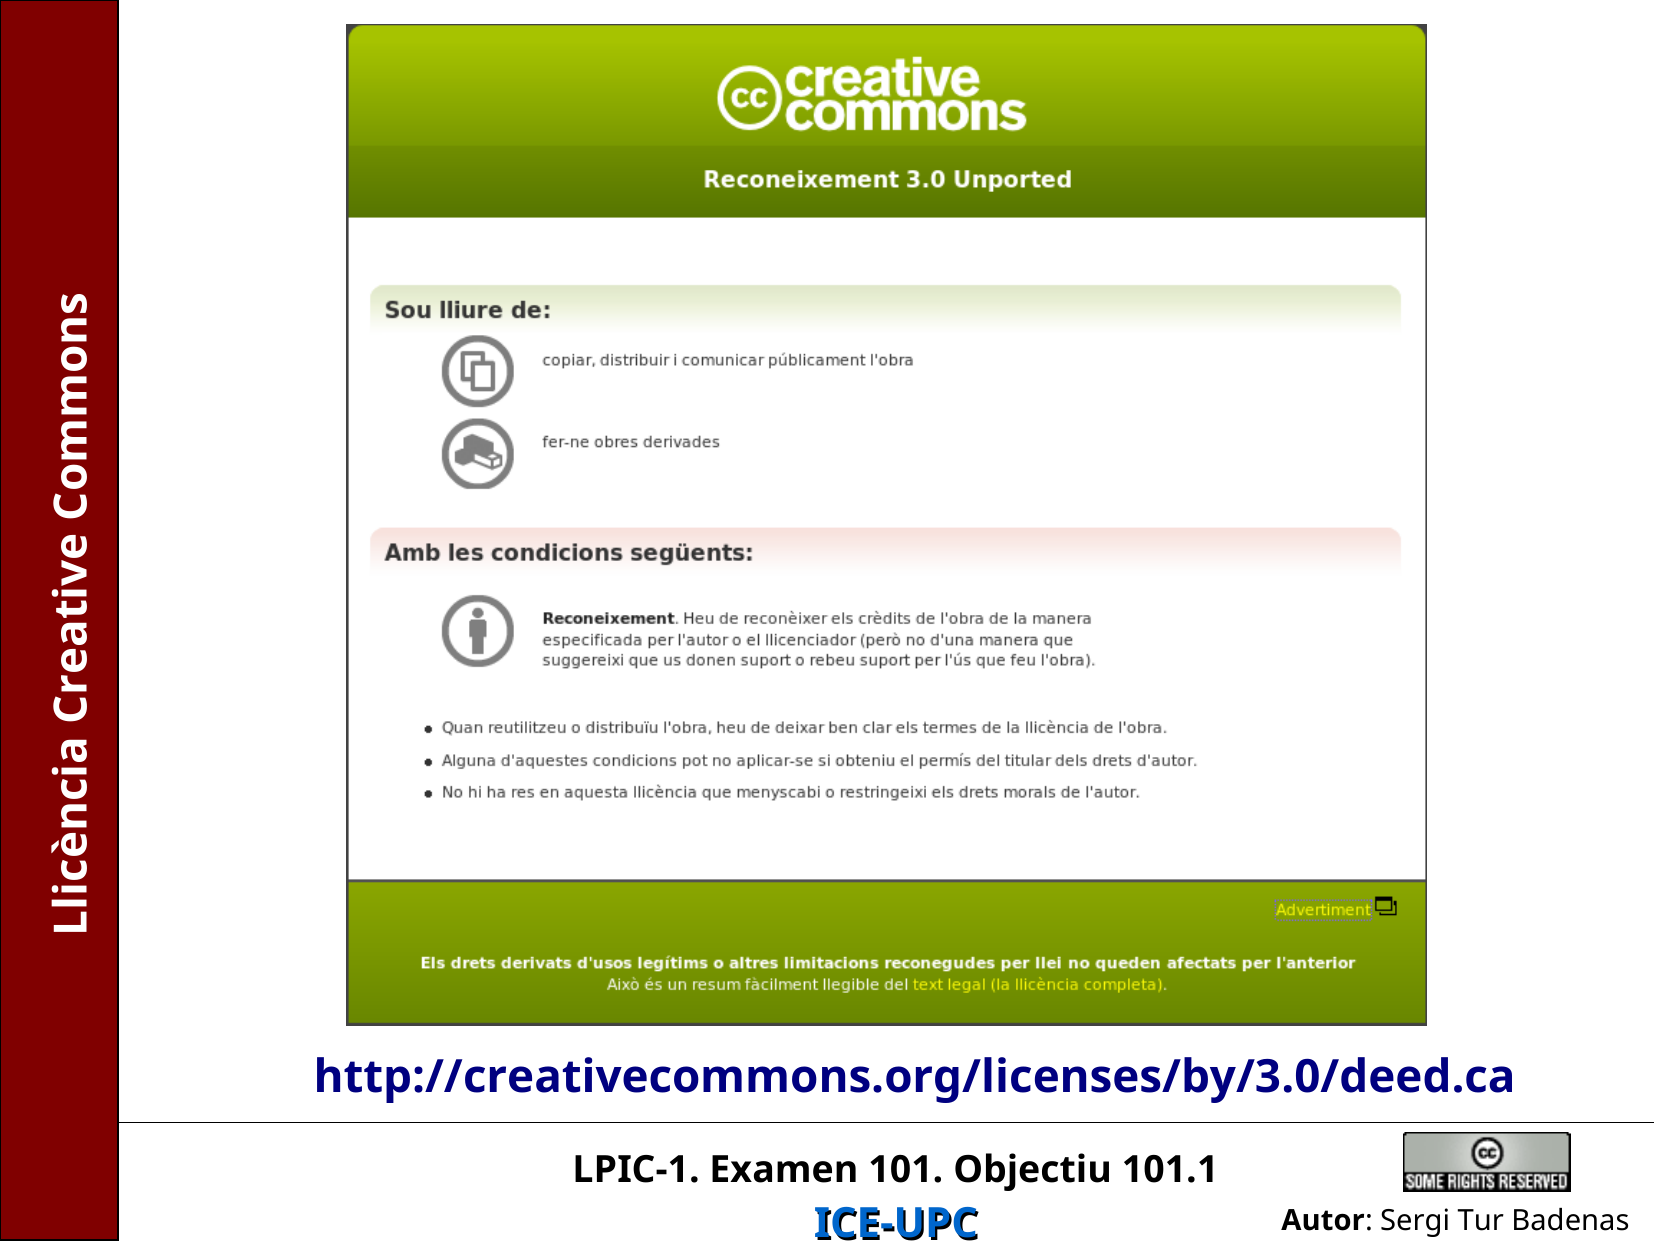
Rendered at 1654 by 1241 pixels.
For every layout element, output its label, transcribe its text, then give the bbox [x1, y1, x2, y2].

picture [346, 24, 1427, 1026]
text_box http://creativecommons.org/licenses/by/3.0/deed.ca [298, 1036, 1583, 1111]
picture [1403, 1132, 1571, 1192]
